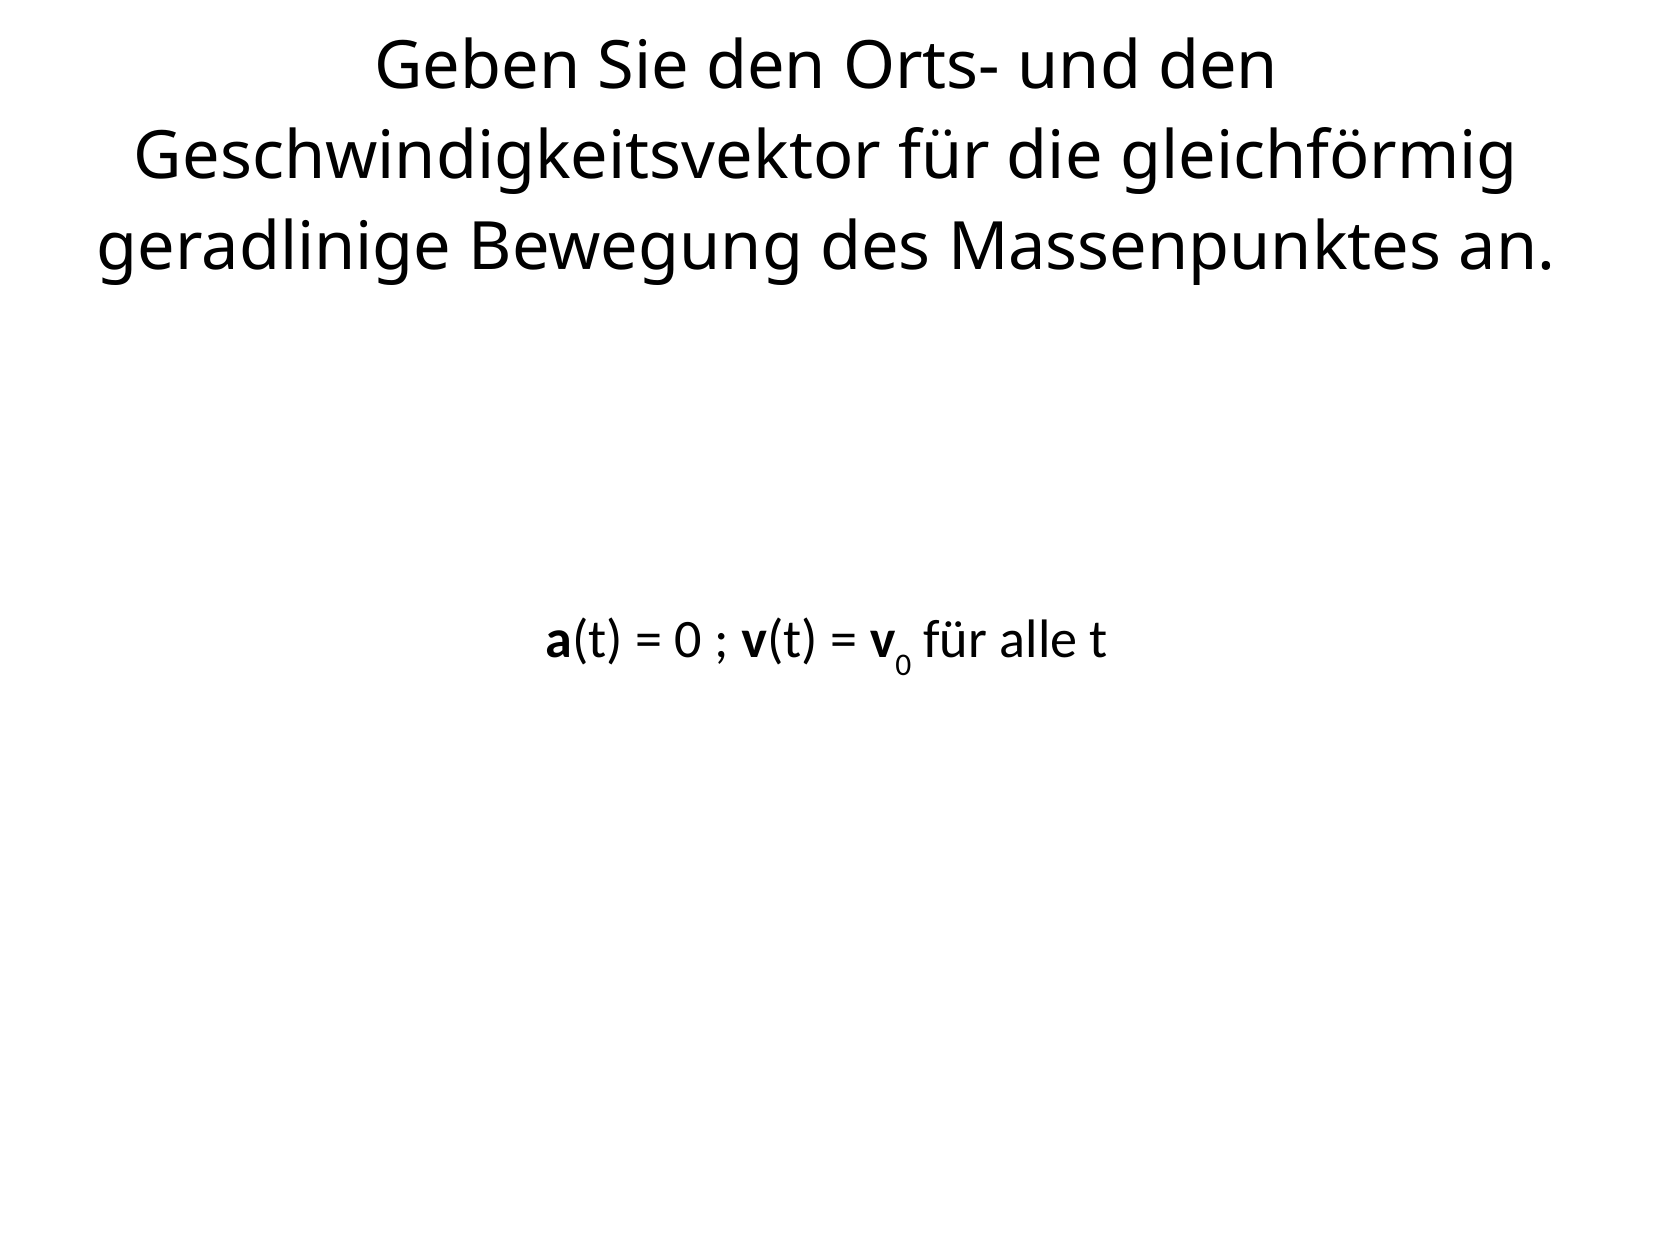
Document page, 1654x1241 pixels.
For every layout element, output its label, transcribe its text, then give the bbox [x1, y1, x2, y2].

subtitle a(t) = 0 ; v(t) = v0 für alle t [82, 290, 1571, 1010]
title Geben Sie den Orts- und den Geschwindigkeitsvektor für die gleichförmig geradlinige Bewegung des Massenpunktes an. [82, 19, 1571, 287]
